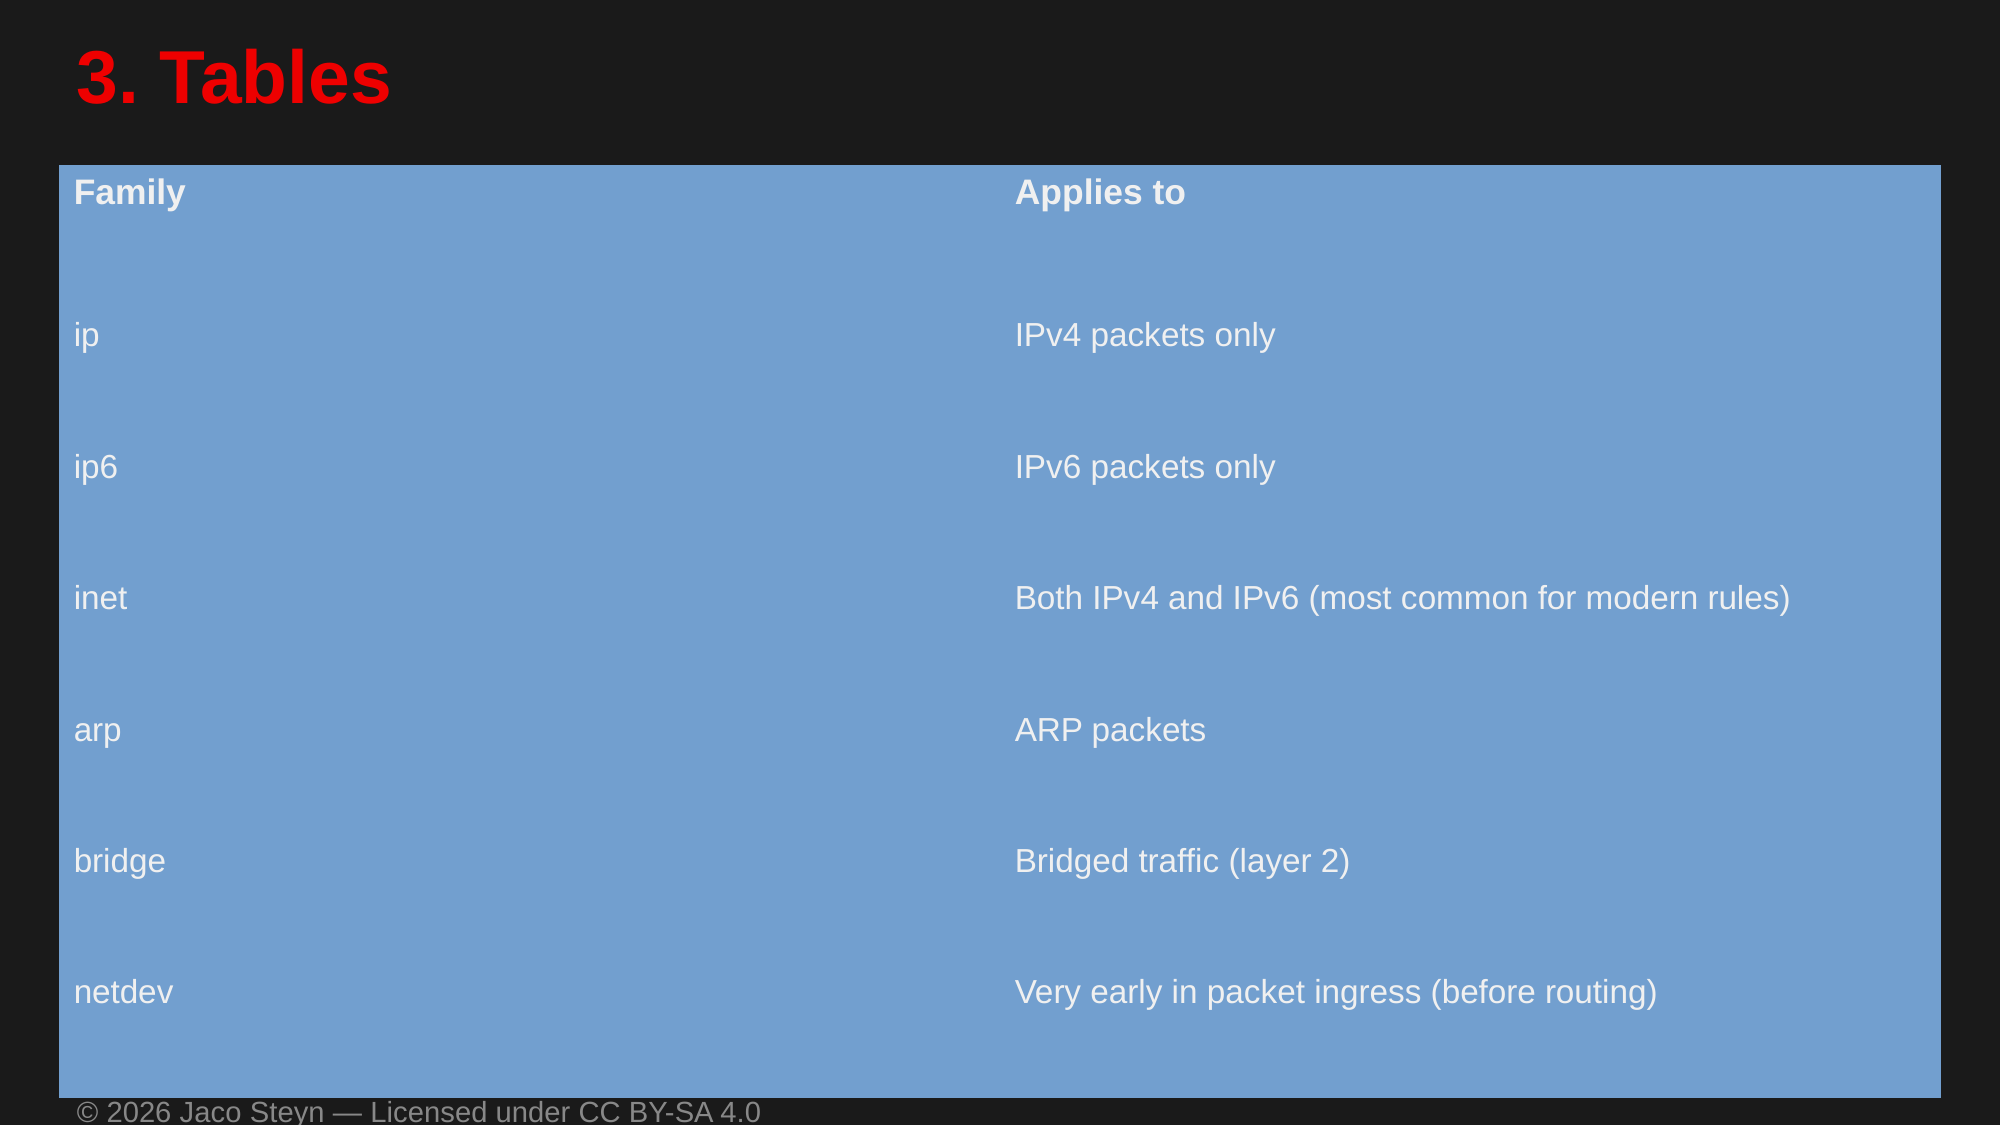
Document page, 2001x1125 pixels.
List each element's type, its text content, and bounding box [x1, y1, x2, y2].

table_cell ARP packets [1000, 704, 1941, 835]
table_cell Very early in packet ingress (before routing) [1000, 967, 1941, 1083]
table_cell ip6 [59, 441, 1000, 572]
text_box 3. Tables [59, 23, 1942, 142]
table_cell inet [59, 572, 1000, 704]
table_cell Both IPv4 and IPv6 (most common for modern rules) [1000, 572, 1941, 704]
table_cell IPv6 packets only [1000, 441, 1941, 572]
table_cell arp [59, 704, 1000, 835]
table_cell Bridged traffic (layer 2) [1000, 835, 1941, 967]
table_cell IPv4 packets only [1000, 309, 1941, 441]
text_box © 2026 Jaco Steyn — Licensed under CC BY-SA 4.0 [59, 1083, 1942, 1120]
table_header Applies to [1000, 165, 1941, 309]
table_cell ip [59, 309, 1000, 441]
table_cell netdev [59, 967, 1000, 1083]
table_cell bridge [59, 835, 1000, 967]
table_header Family [59, 165, 1000, 309]
